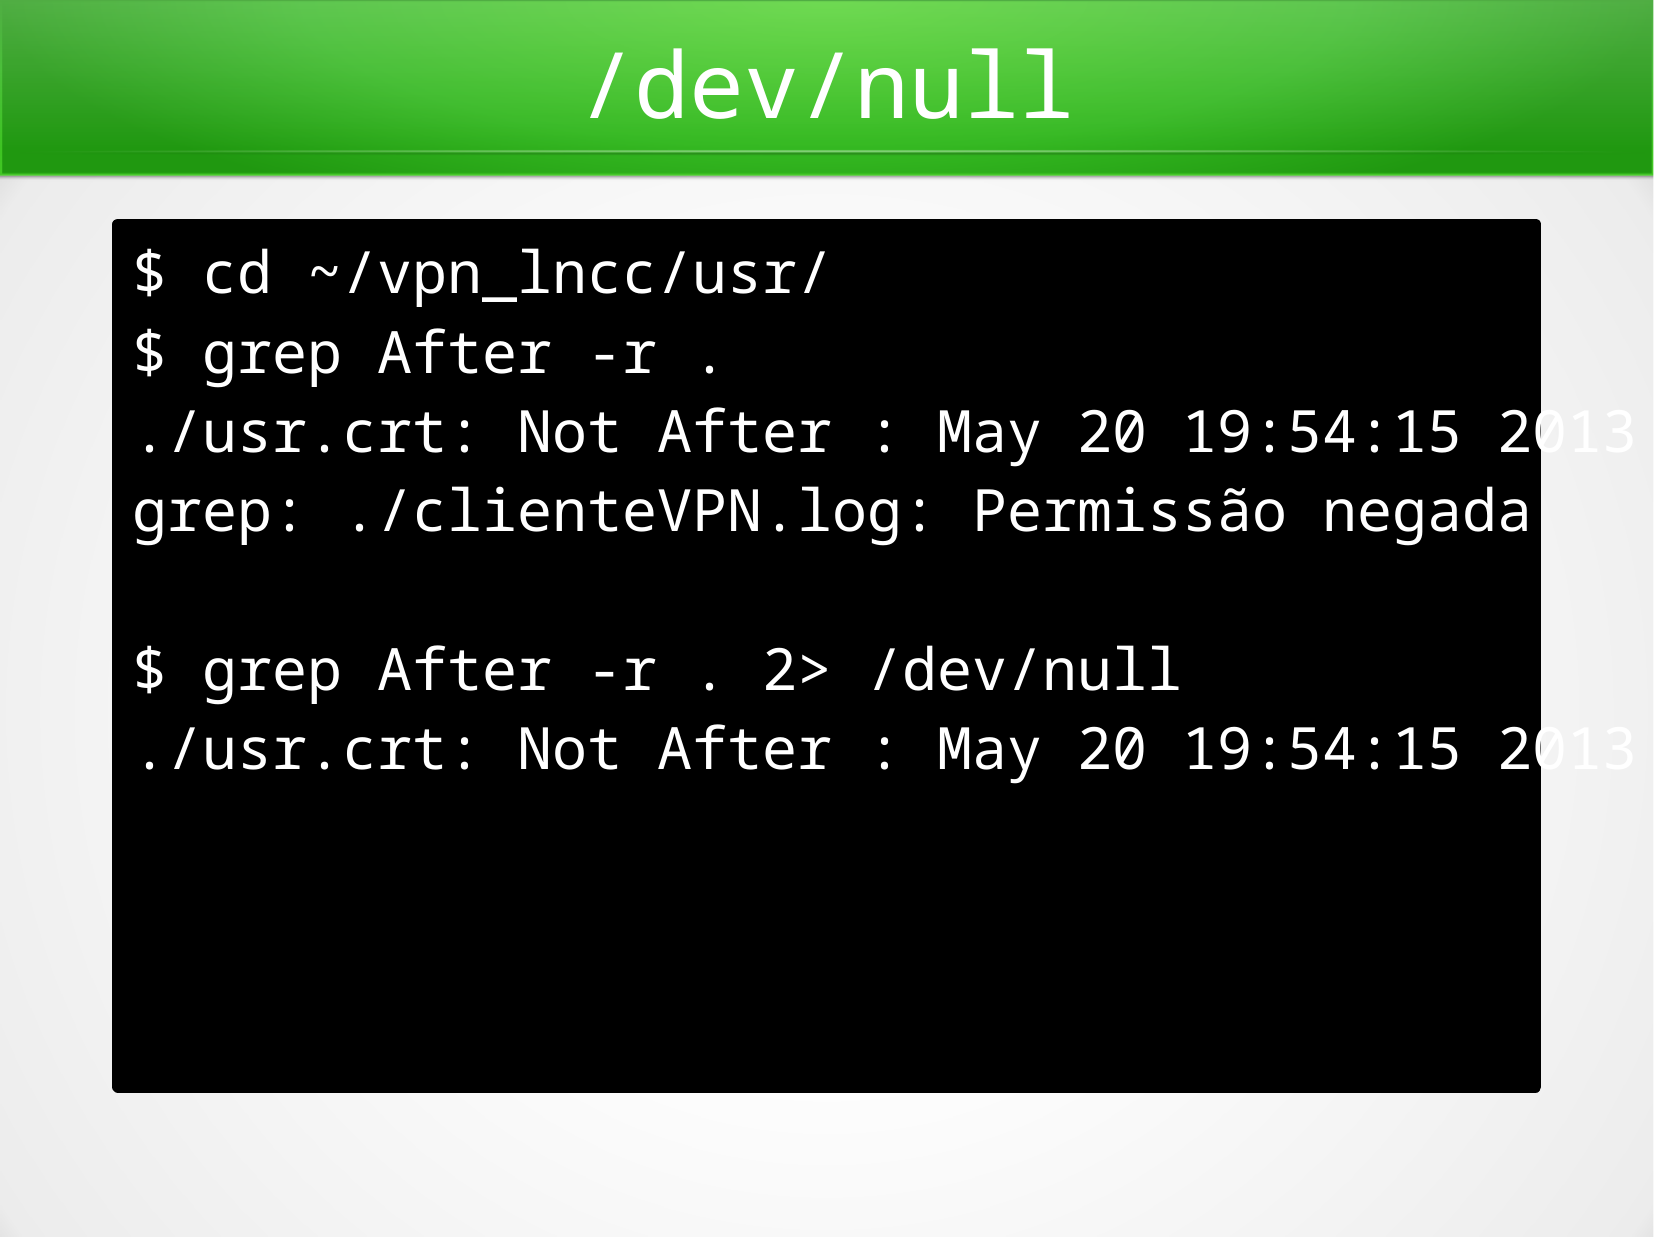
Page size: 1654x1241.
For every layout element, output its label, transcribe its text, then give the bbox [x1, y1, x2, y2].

title /dev/null [82, 11, 1571, 154]
text_box $ cd ~/vpn_lncc/usr/ $ grep After -r . ./usr.crt: Not After : May 20 19:54:15 2013 GMT grep: ./clienteVPN.log: Permissão negada $ grep After -r . 2> /dev/null ./usr.crt: Not After : May 20 19:54:15 2013 GMT [118, 224, 1536, 1087]
picture [0, 0, 1654, 1237]
